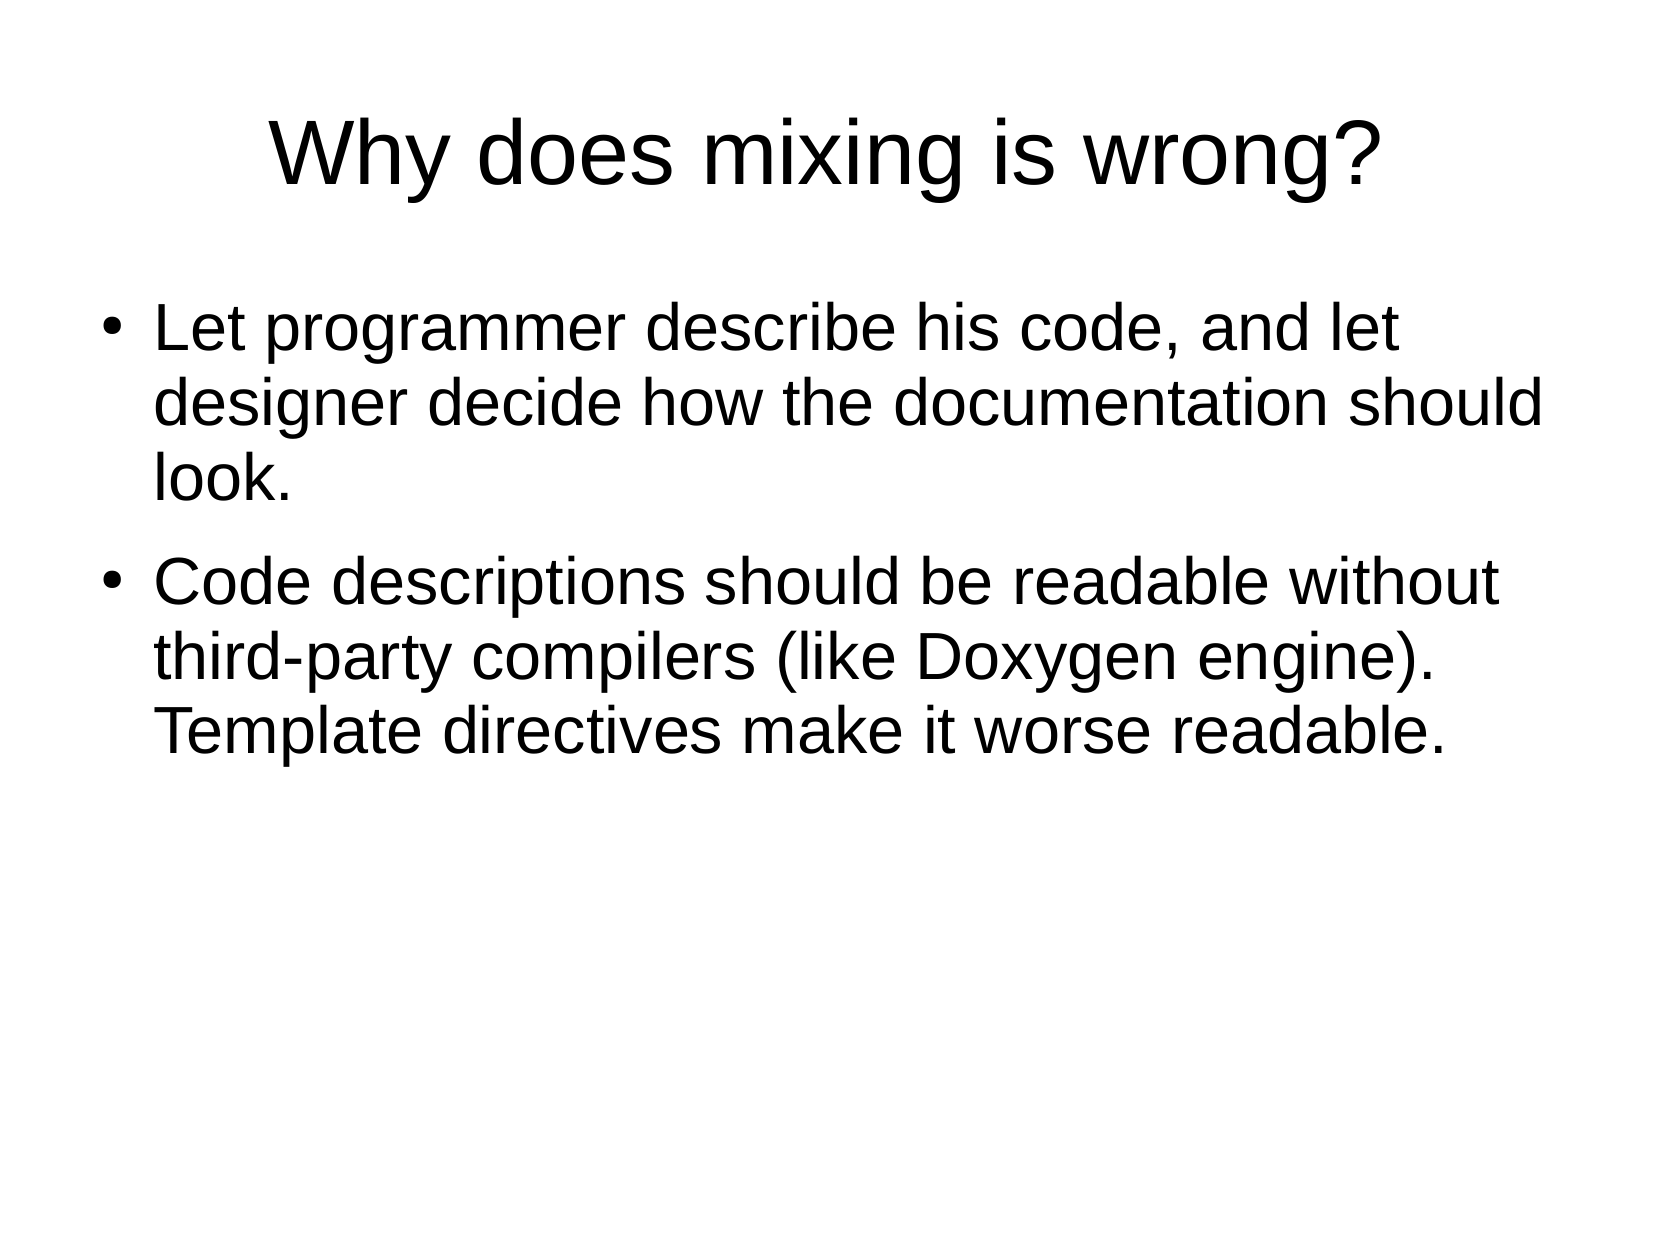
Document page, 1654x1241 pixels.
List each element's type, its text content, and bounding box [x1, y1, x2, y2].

list Let programmer describe his code, and let designer decide how the documentation should look. Code descriptions should be readable without third-party compilers (like Doxygen engine). Template directives make it worse readable. [82, 290, 1571, 1010]
title Why does mixing is wrong? [82, 49, 1571, 257]
